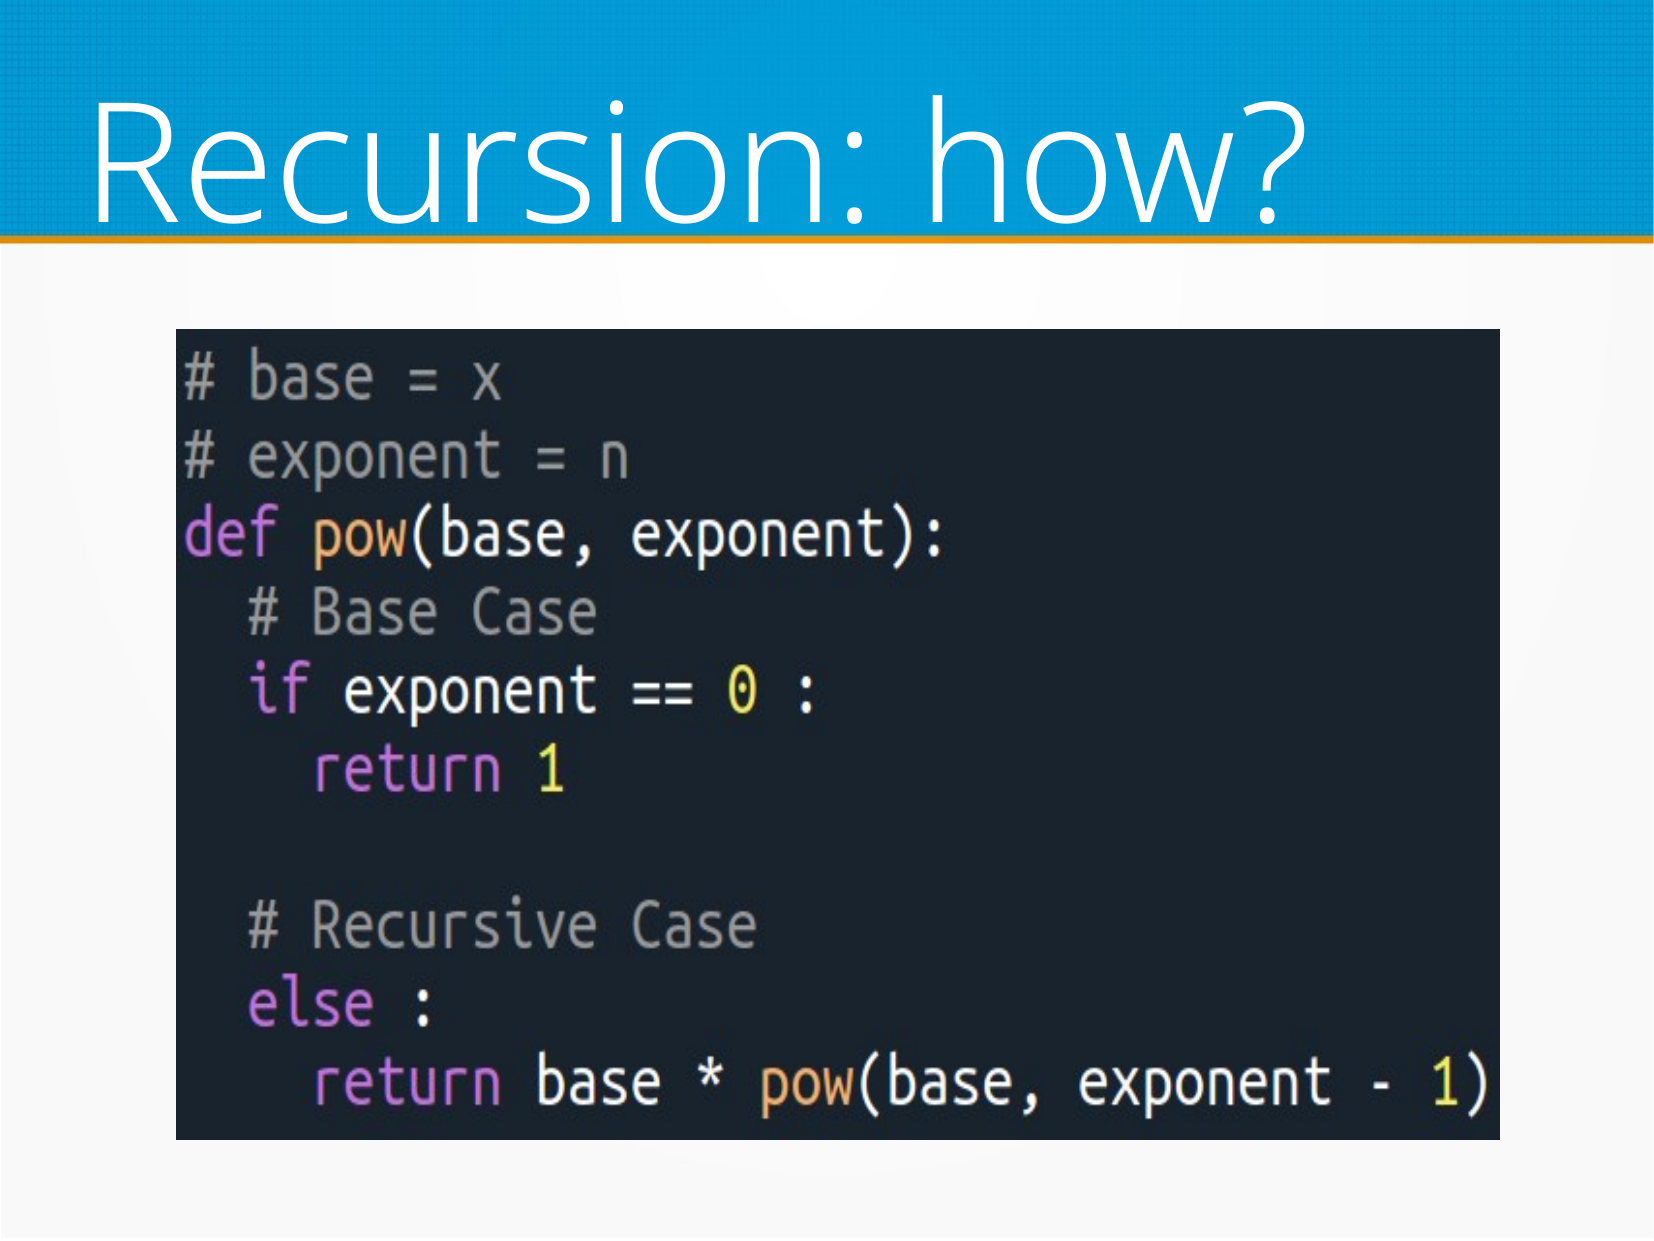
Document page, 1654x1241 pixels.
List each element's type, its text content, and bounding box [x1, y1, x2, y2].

title Recursion: how? [82, 49, 1571, 257]
picture [0, 233, 1654, 1241]
